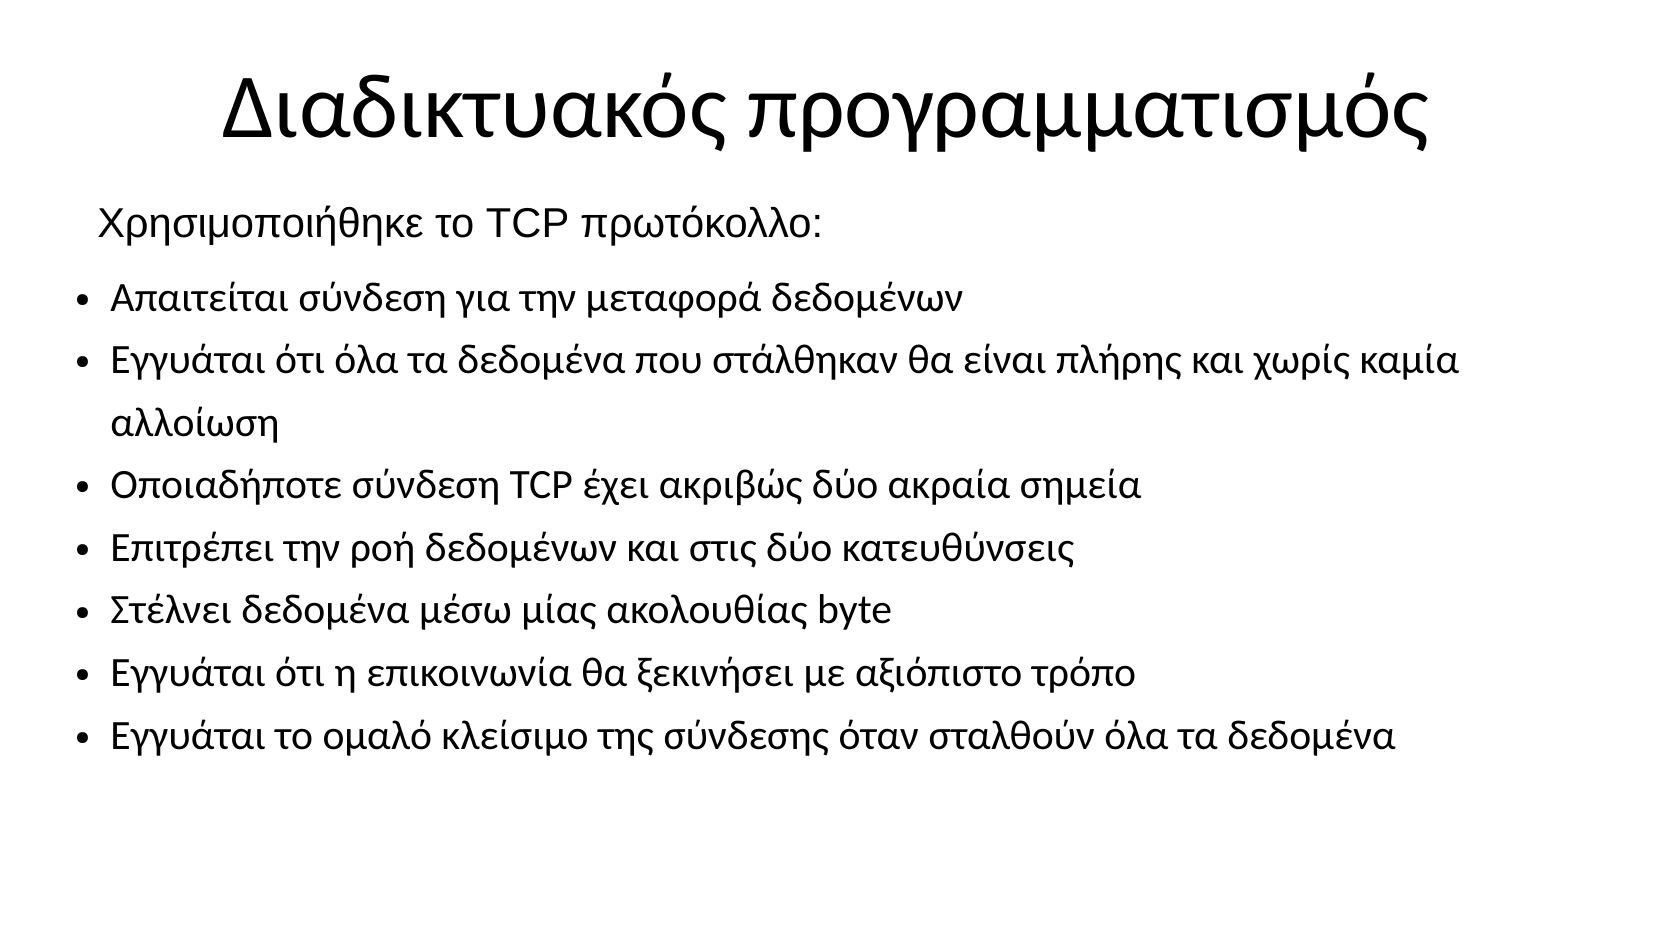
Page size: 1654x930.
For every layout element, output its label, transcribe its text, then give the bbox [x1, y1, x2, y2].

text_box Χρησιμοποιήθηκε το TCP πρωτόκολλο: [82, 192, 1463, 254]
title Διαδικτυακός προγραμματισμός [82, 37, 1571, 193]
subtitle Απαιτείται σύνδεση για την μεταφορά δεδομένων Εγγυάται ότι όλα τα δεδομένα που στάλθηκαν θα είναι πλήρης και χωρίς καμία αλλοίωση Οποιαδήποτε σύνδεση TCP έχει ακριβώς δύο ακραία σημεία Επιτρέπει την ροή δεδομένων και στις δύο κατευθύνσεις Στέλνει δεδομένα μέσω μίας ακολουθίας byte Εγγυάται ότι η επικοινωνία θα ξεκινήσει με αξιόπιστο τρόπο Εγγυάται το ομαλό κλείσιμο της σύνδεσης όταν σταλθούν όλα τα δεδομένα [75, 258, 1563, 860]
